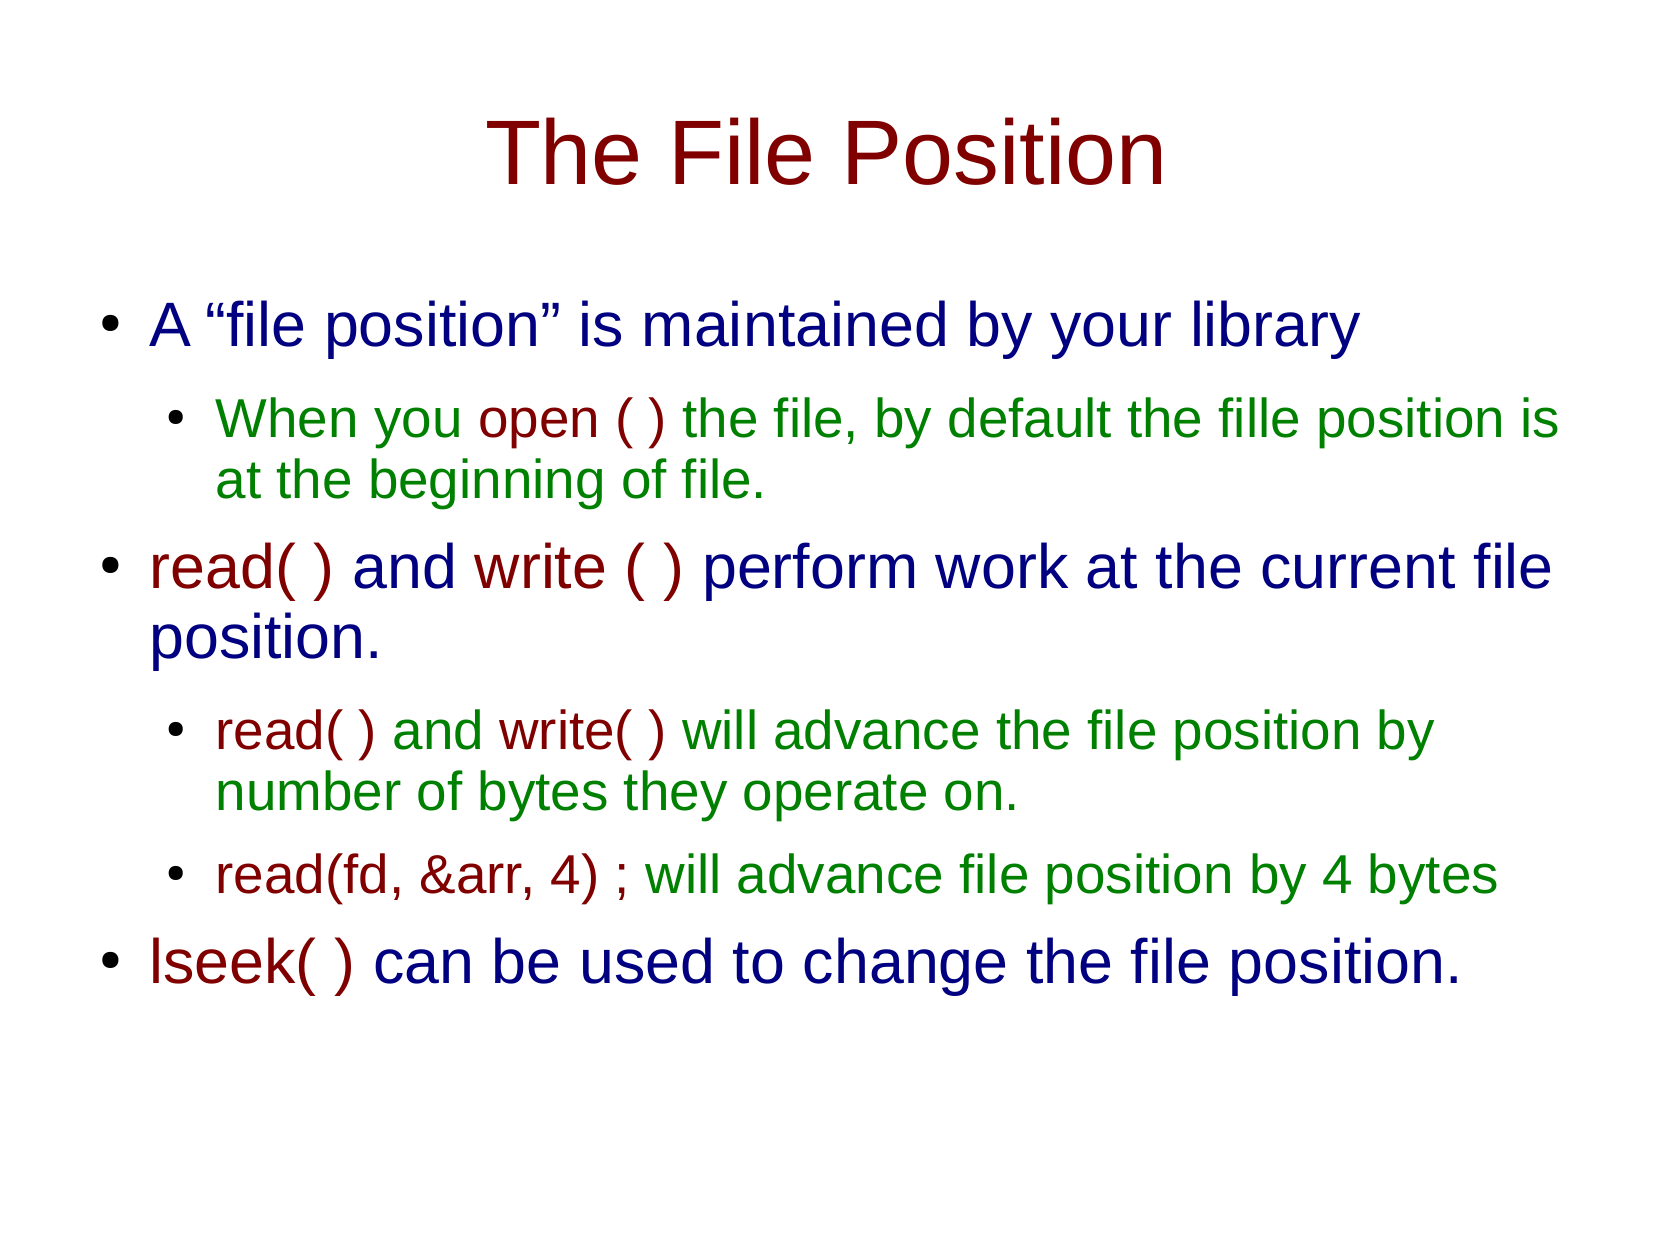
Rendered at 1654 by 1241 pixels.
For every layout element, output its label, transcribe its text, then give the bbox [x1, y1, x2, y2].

list A “file position” is maintained by your library When you open ( ) the file, by default the fille position is at the beginning of file. read( ) and write ( ) perform work at the current file position. read( ) and write( ) will advance the file position by number of bytes they operate on. read(fd, &arr, 4) ; will advance file position by 4 bytes lseek( ) can be used to change the file position. [82, 290, 1571, 1010]
title The File Position [82, 49, 1571, 257]
